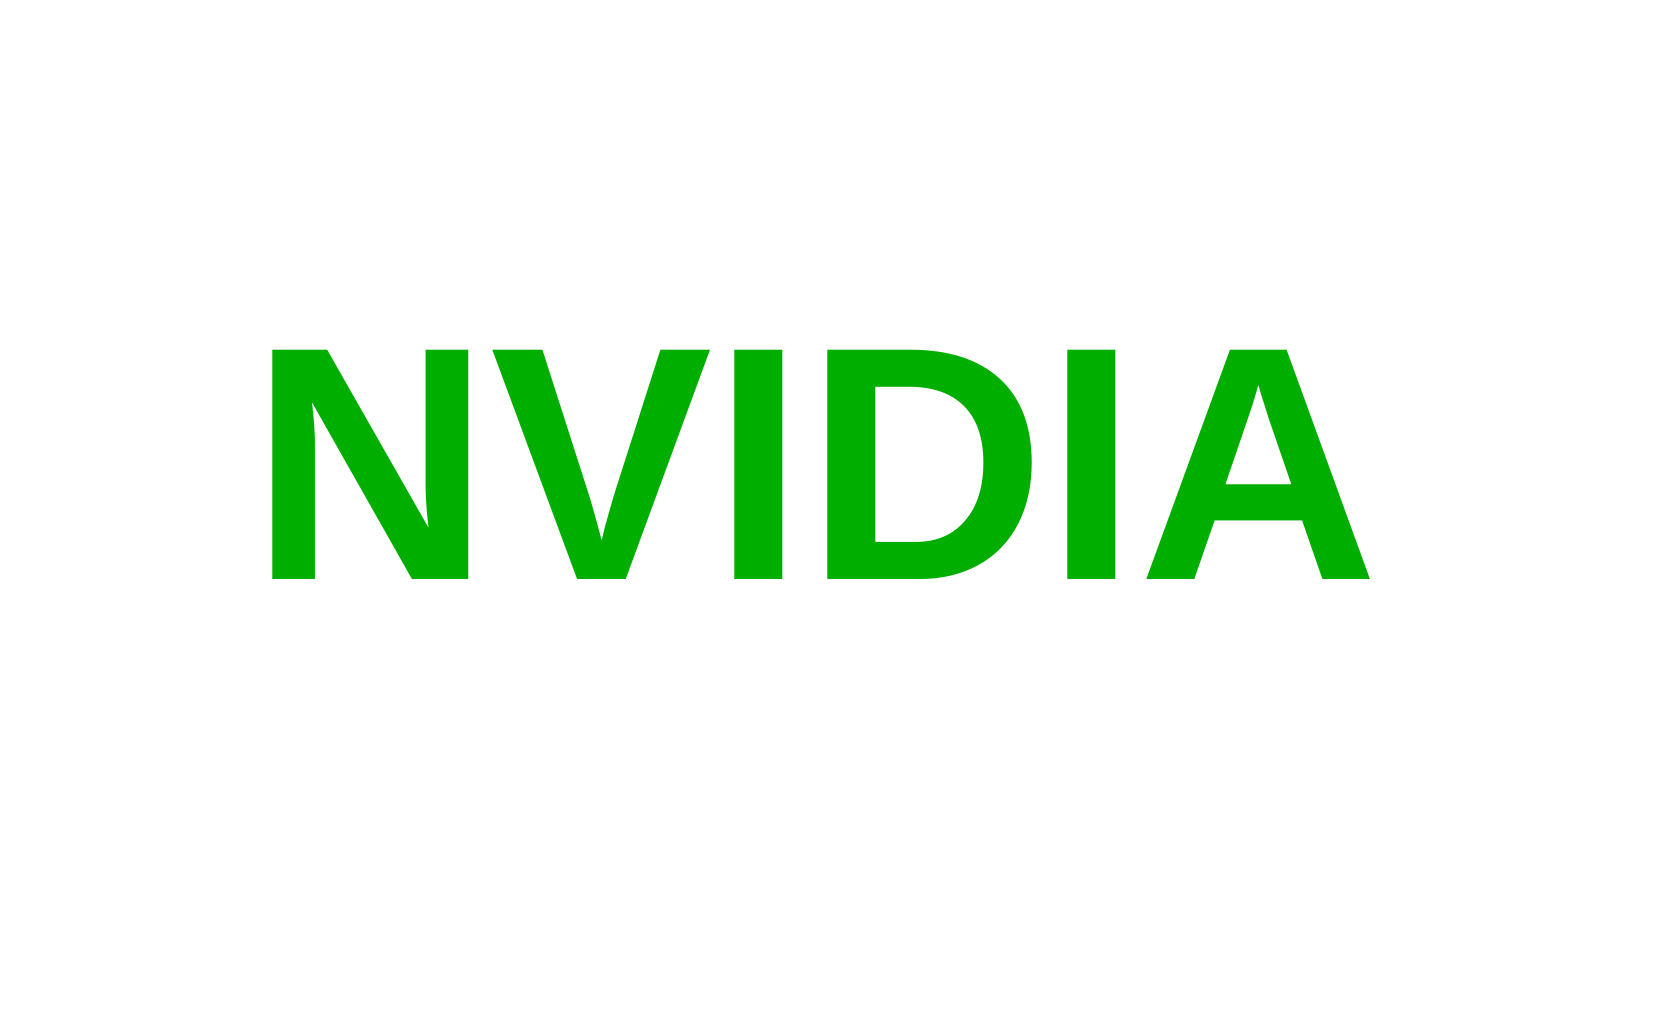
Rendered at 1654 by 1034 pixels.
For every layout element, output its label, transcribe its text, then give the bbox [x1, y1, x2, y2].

title NVIDIA [70, 278, 1559, 651]
